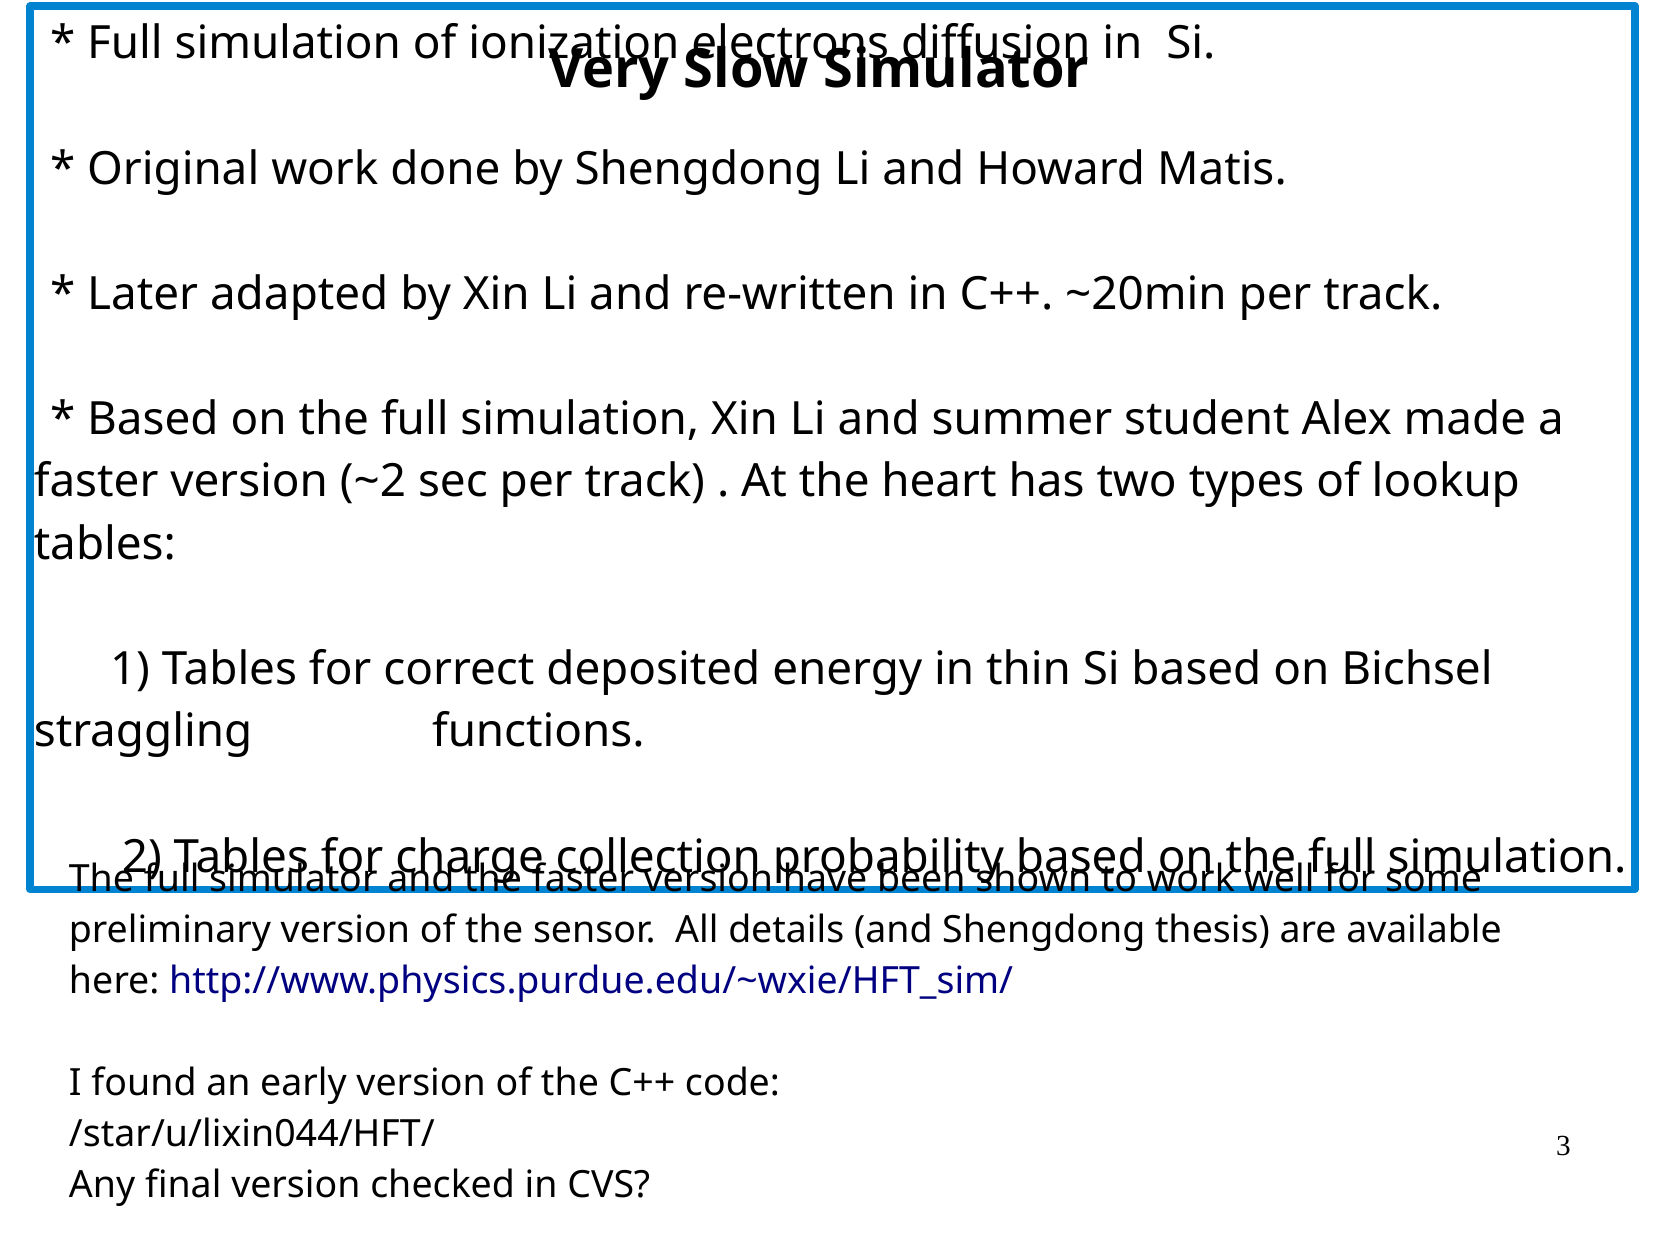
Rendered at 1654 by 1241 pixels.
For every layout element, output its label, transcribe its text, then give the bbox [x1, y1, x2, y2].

title Very Slow Simulator [75, 36, 1564, 97]
subtitle * Full simulation of ionization electrons diffusion in Si. * Original work done by Shengdong Li and Howard Matis. * Later adapted by Xin Li and re-written in C++. ~20min per track. * Based on the full simulation, Xin Li and summer student Alex made a faster version (~2 sec per track) . At the heart has two types of lookup tables: 1) Tables for correct deposited energy in thin Si based on Bichsel straggling functions. 2) Tables for charge collection probability based on the full simulation. [30, 109, 1636, 787]
text_box The full simulator and the faster version have been shown to work well for some preliminary version of the sensor. All details (and Shengdong thesis) are available here: http://www.physics.purdue.edu/~wxie/HFT_sim/ I found an early version of the C++ code: /star/u/lixin044/HFT/ Any final version checked in CVS? [54, 844, 1585, 1196]
